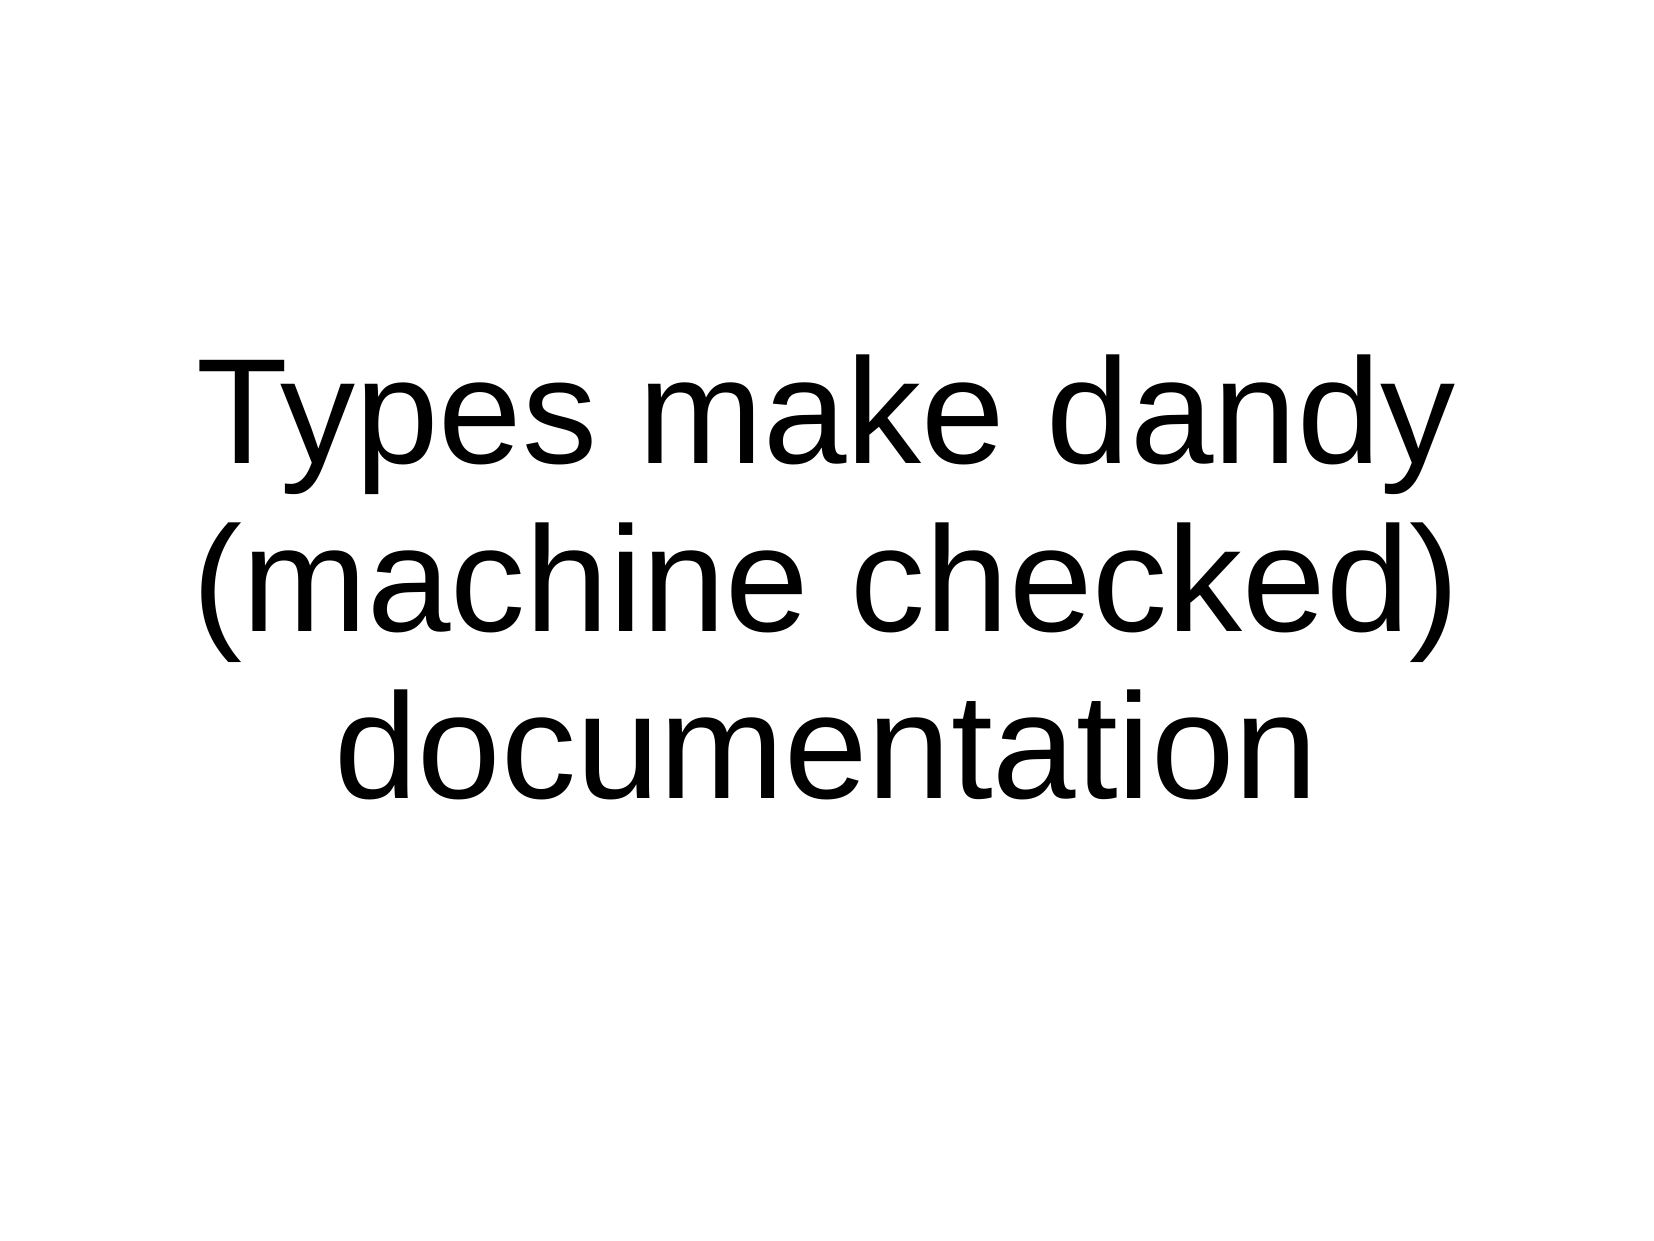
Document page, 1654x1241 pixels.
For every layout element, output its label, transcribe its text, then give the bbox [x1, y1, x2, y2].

subtitle Types make dandy (machine checked) documentation [82, 49, 1571, 1109]
